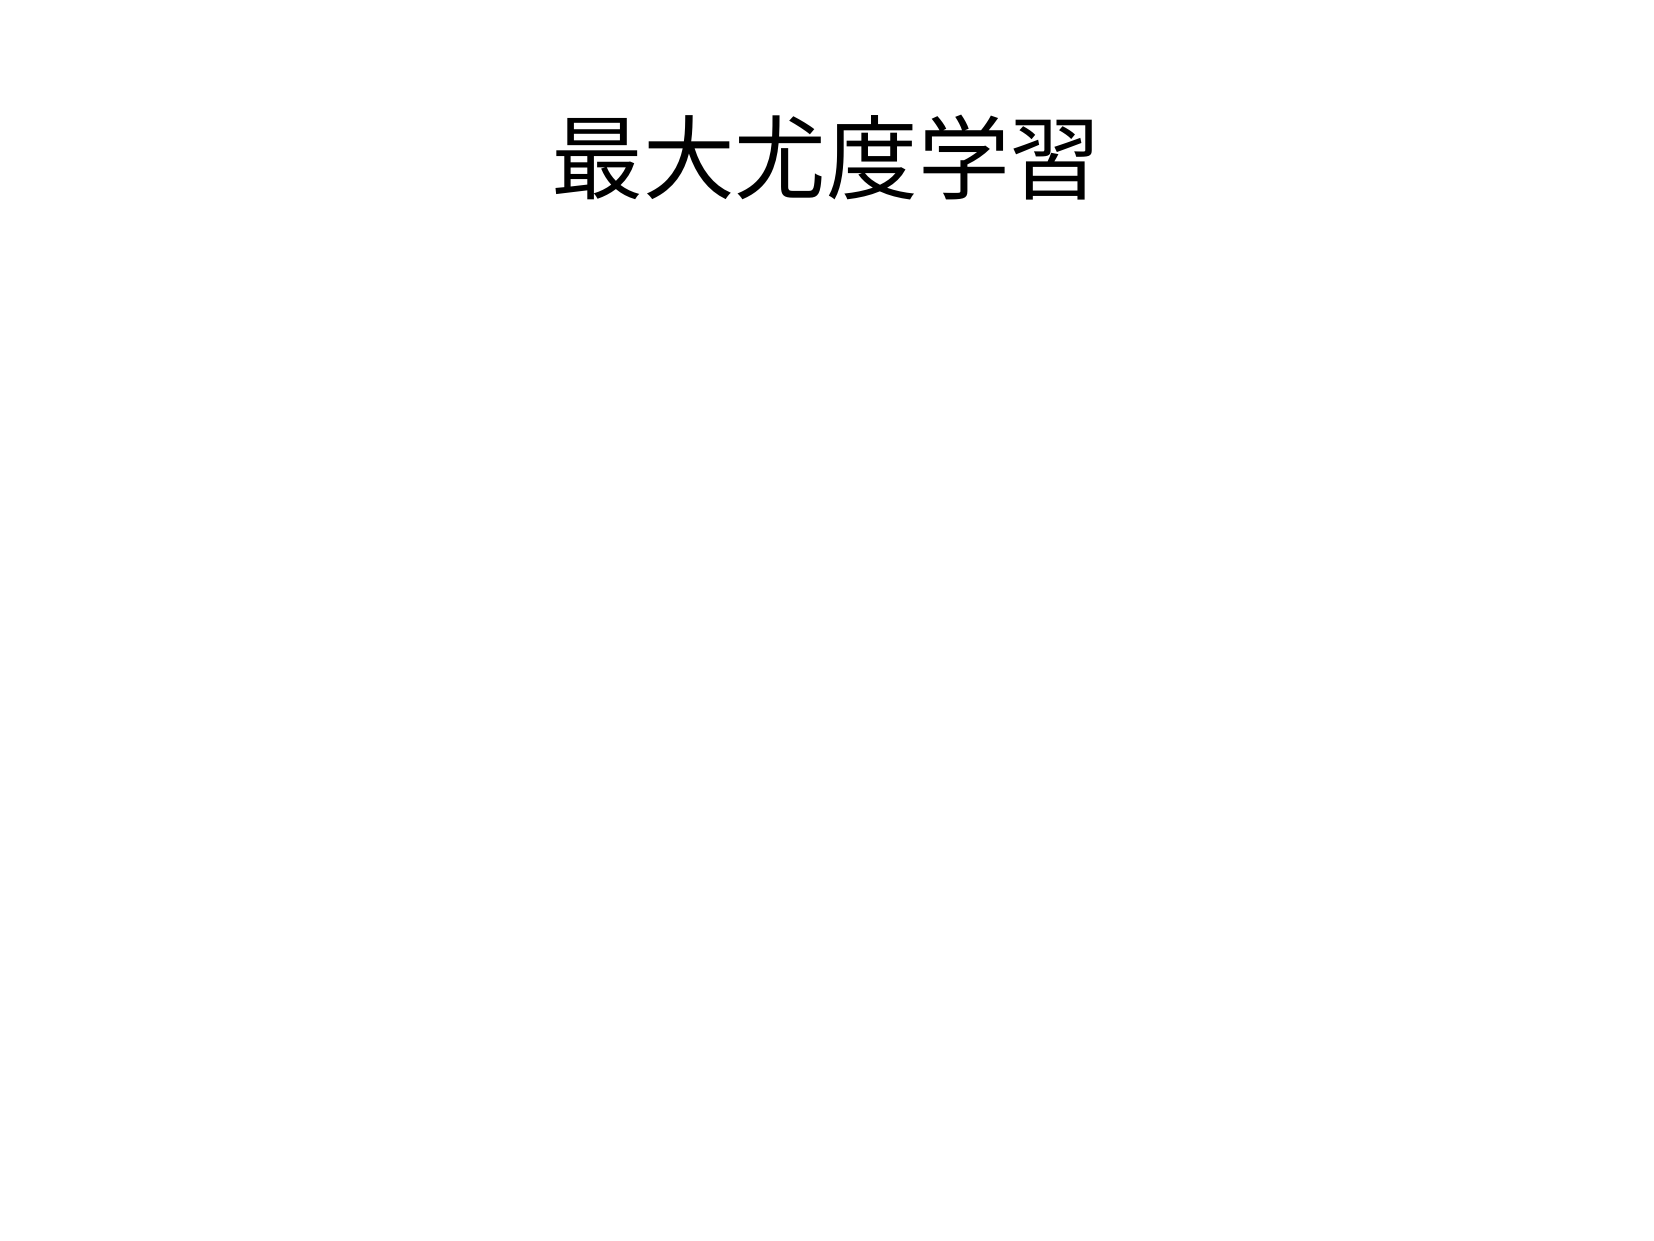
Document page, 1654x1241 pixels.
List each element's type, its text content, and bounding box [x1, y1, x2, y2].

title 最大尤度学習 [82, 49, 1571, 257]
